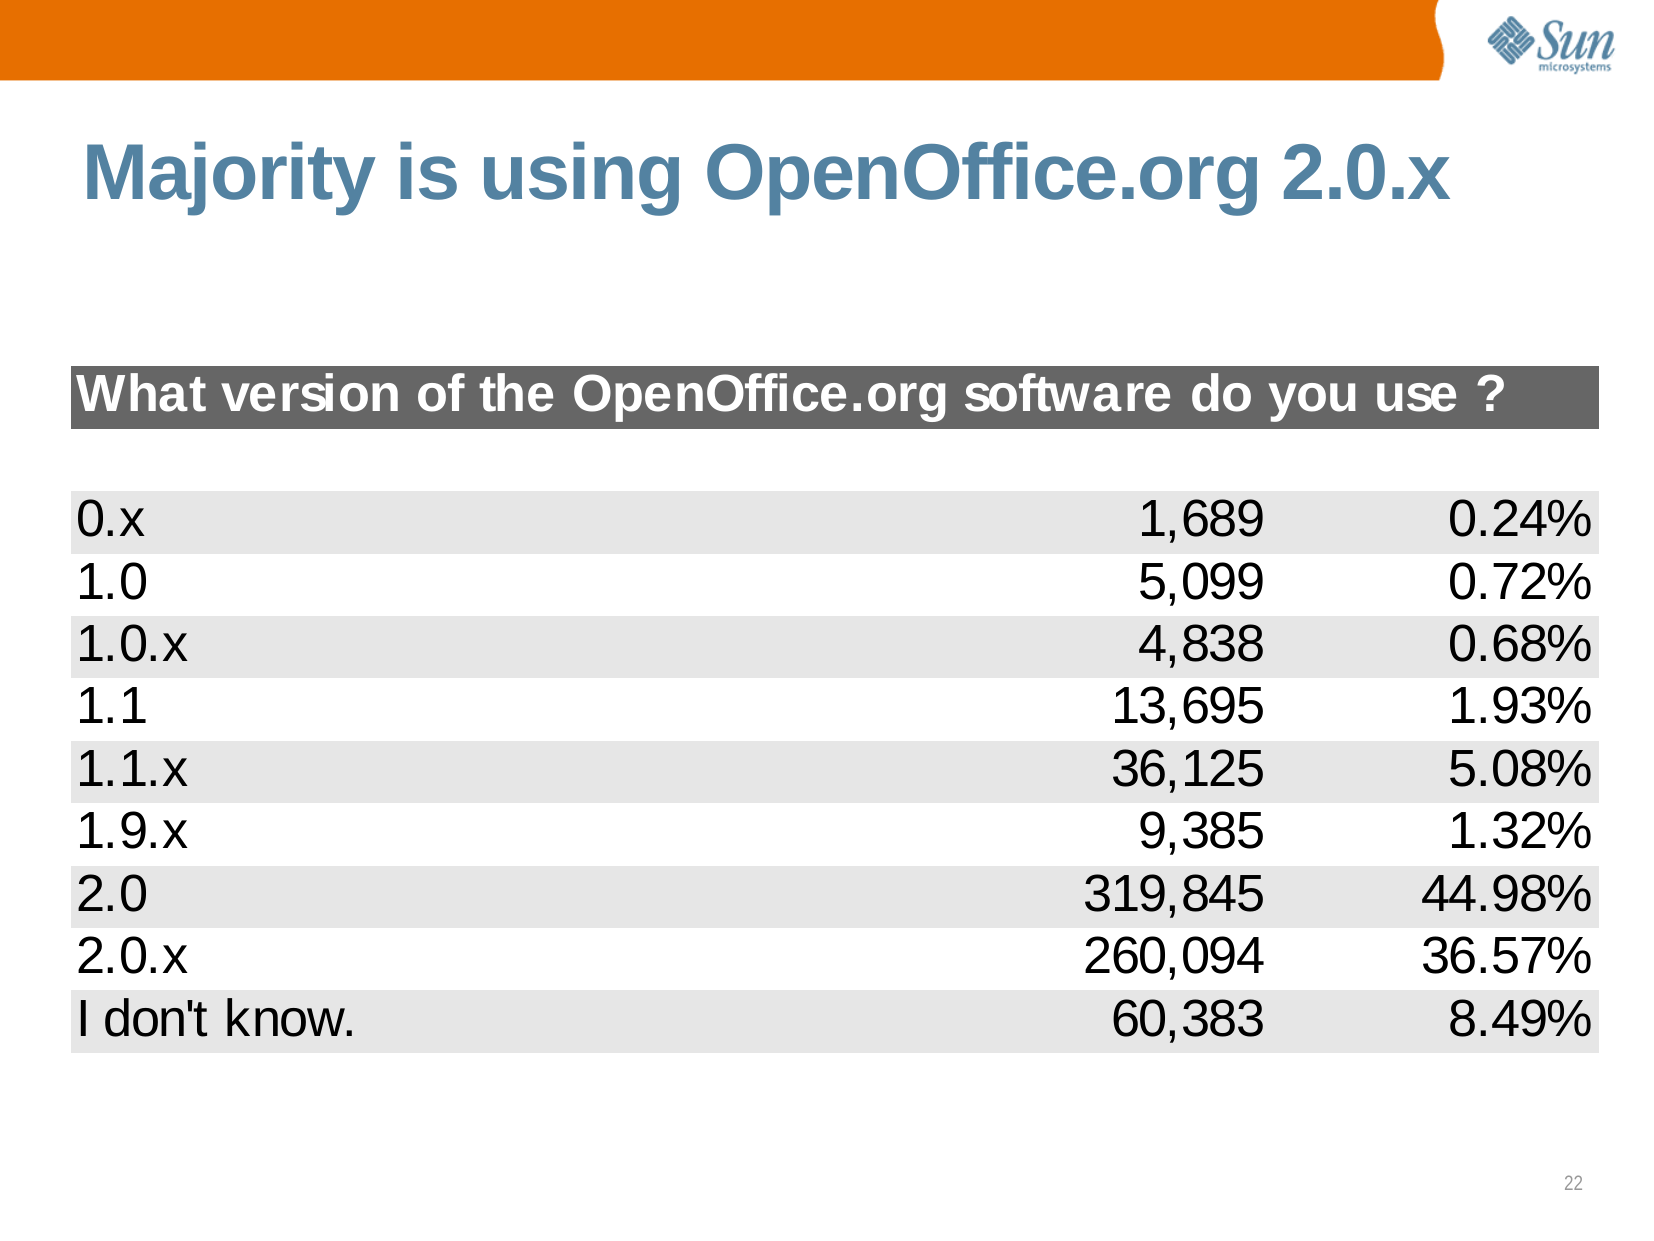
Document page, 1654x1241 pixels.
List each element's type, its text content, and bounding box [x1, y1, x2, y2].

chart [71, 366, 1605, 1058]
picture [0, 0, 1654, 83]
title Majority is using OpenOffice.org 2.0.x [82, 135, 1585, 251]
